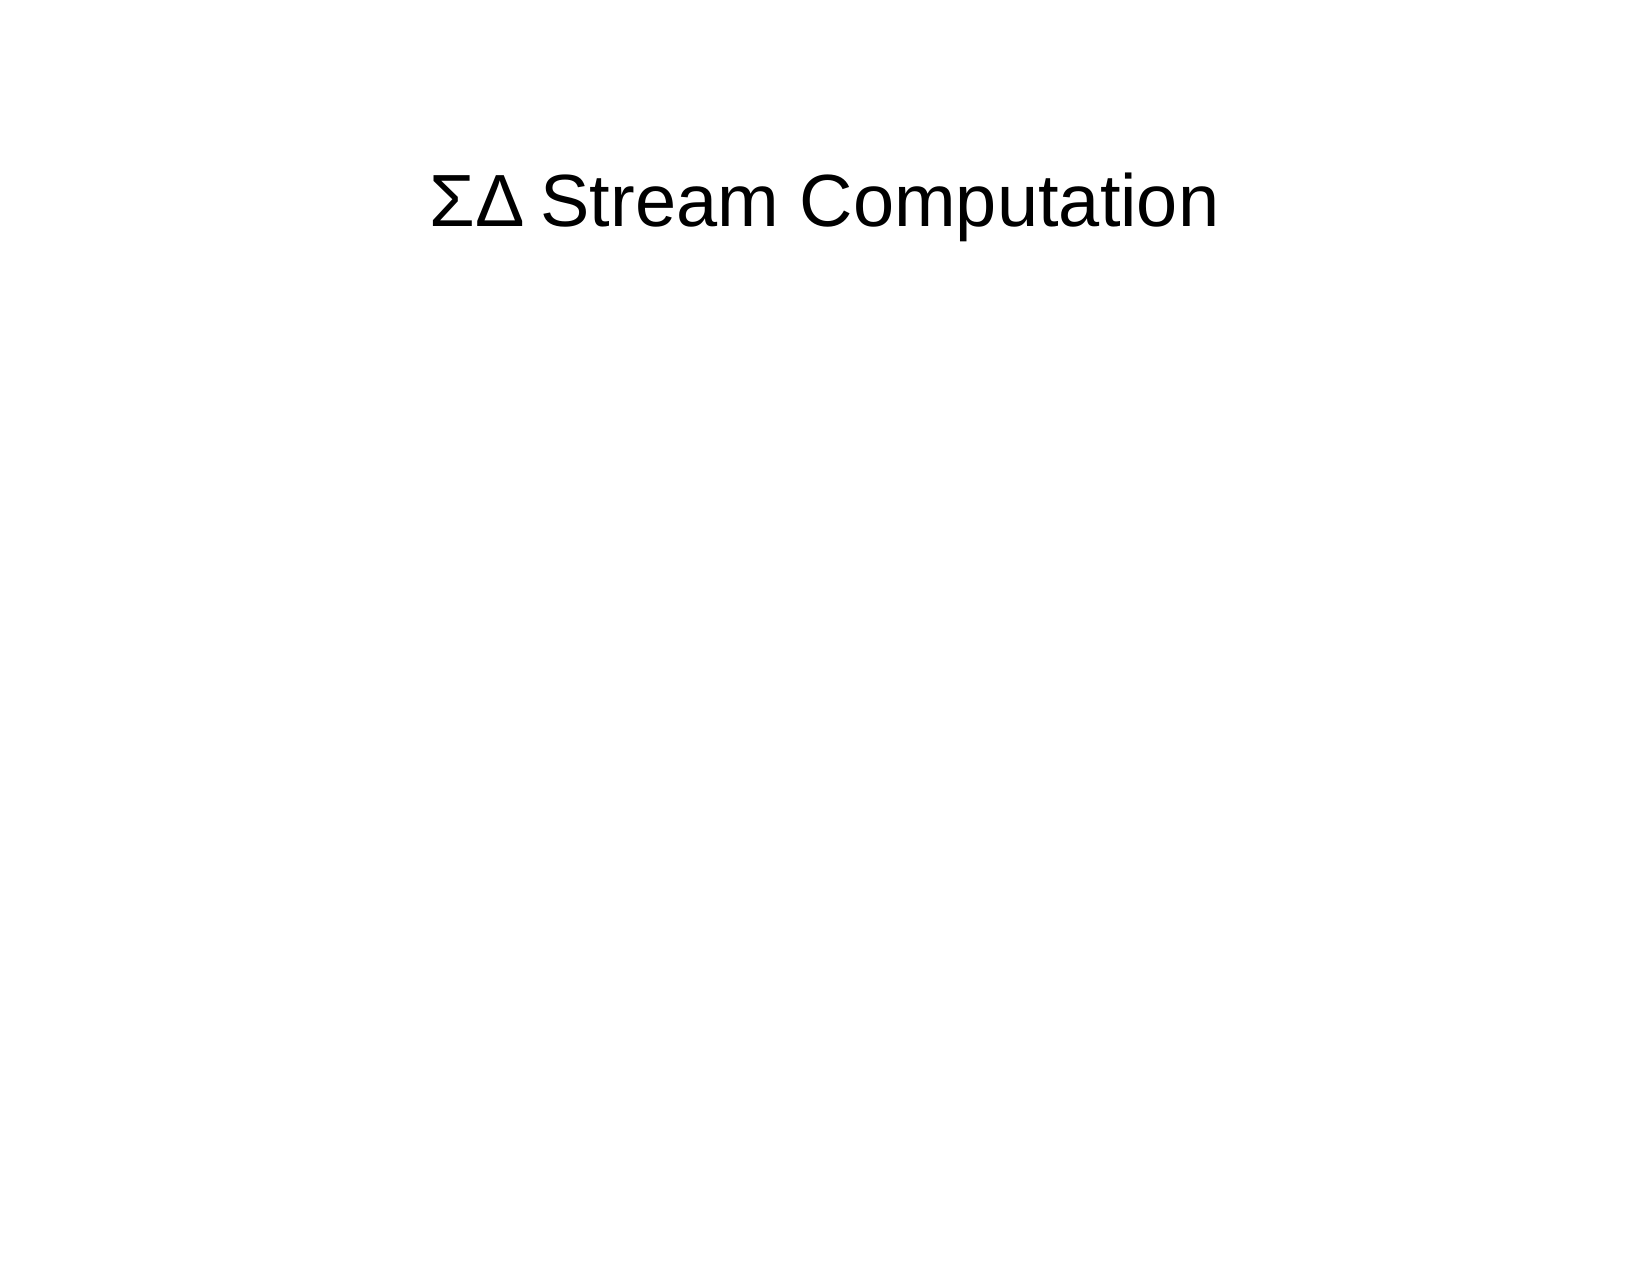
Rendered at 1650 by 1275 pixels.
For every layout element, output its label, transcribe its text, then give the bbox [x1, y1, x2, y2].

title ΣΔ Stream Computation [135, 104, 1515, 298]
